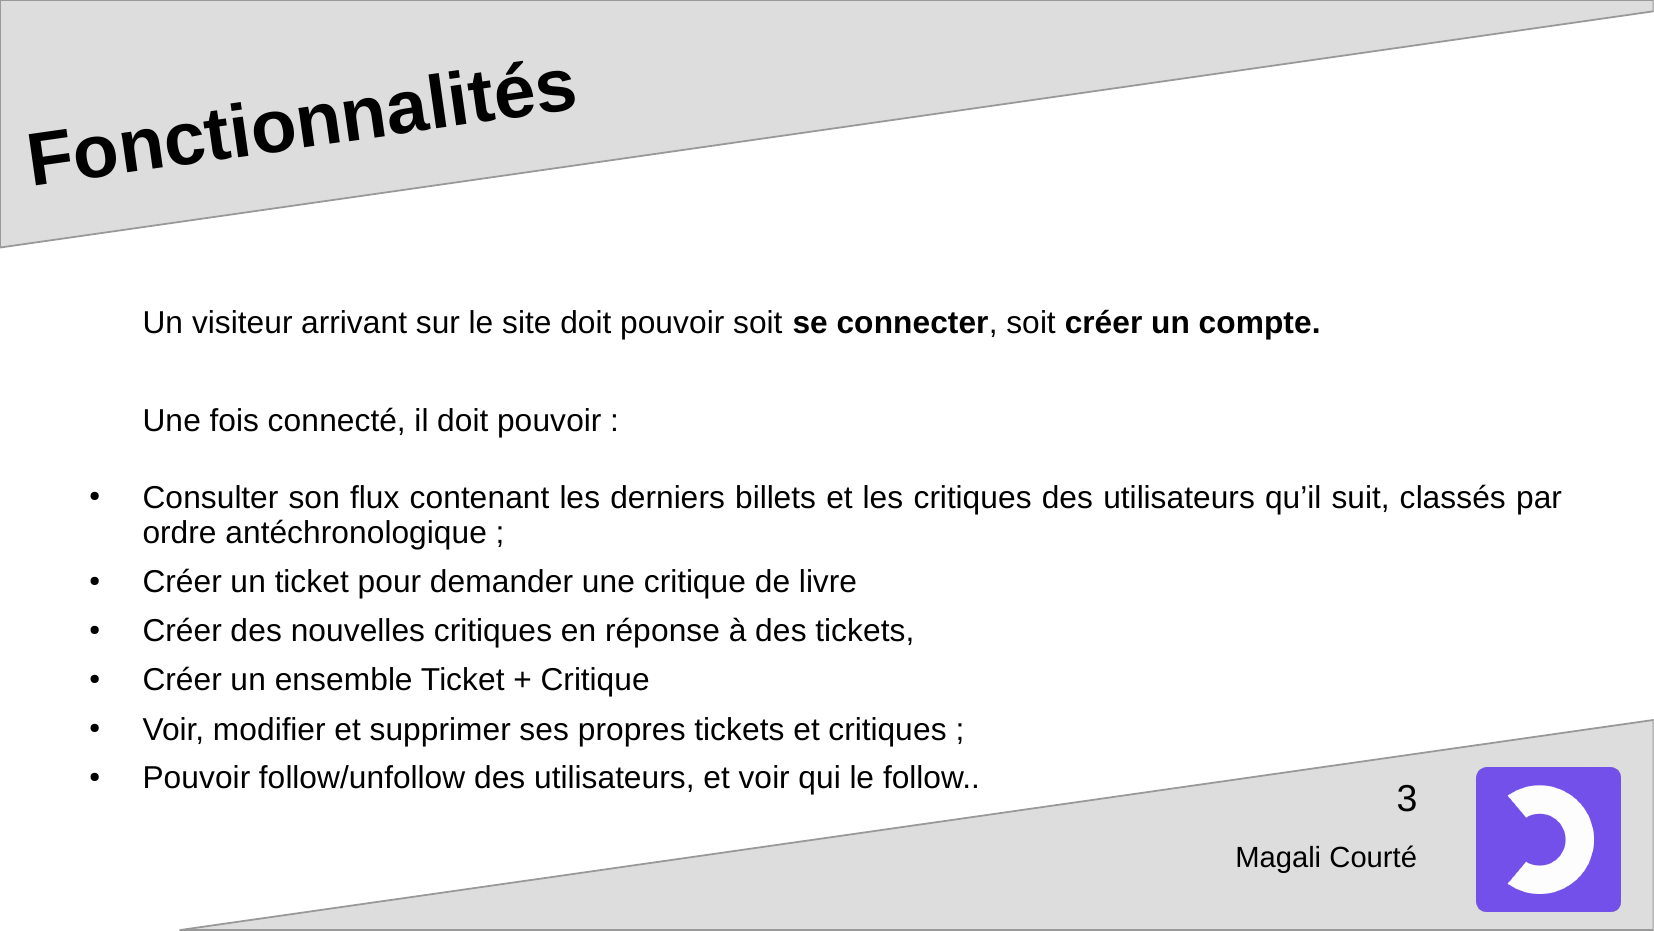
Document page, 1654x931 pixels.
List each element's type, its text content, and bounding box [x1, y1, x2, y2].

list Un visiteur arrivant sur le site doit pouvoir soit se connecter, soit créer un compte. Une fois connecté, il doit pouvoir : Consulter son flux contenant les derniers billets et les critiques des utilisateurs qu’il suit, classés par ordre antéchronologique ; Créer un ticket pour demander une critique de livre Créer des nouvelles critiques en réponse à des tickets, Créer un ensemble Ticket + Critique Voir, modifier et supprimer ses propres tickets et critiques ; Pouvoir follow/unfollow des utilisateurs, et voir qui le follow.. [88, 206, 1565, 798]
title Fonctionnalités [16, 0, 1501, 239]
picture [1476, 767, 1621, 912]
